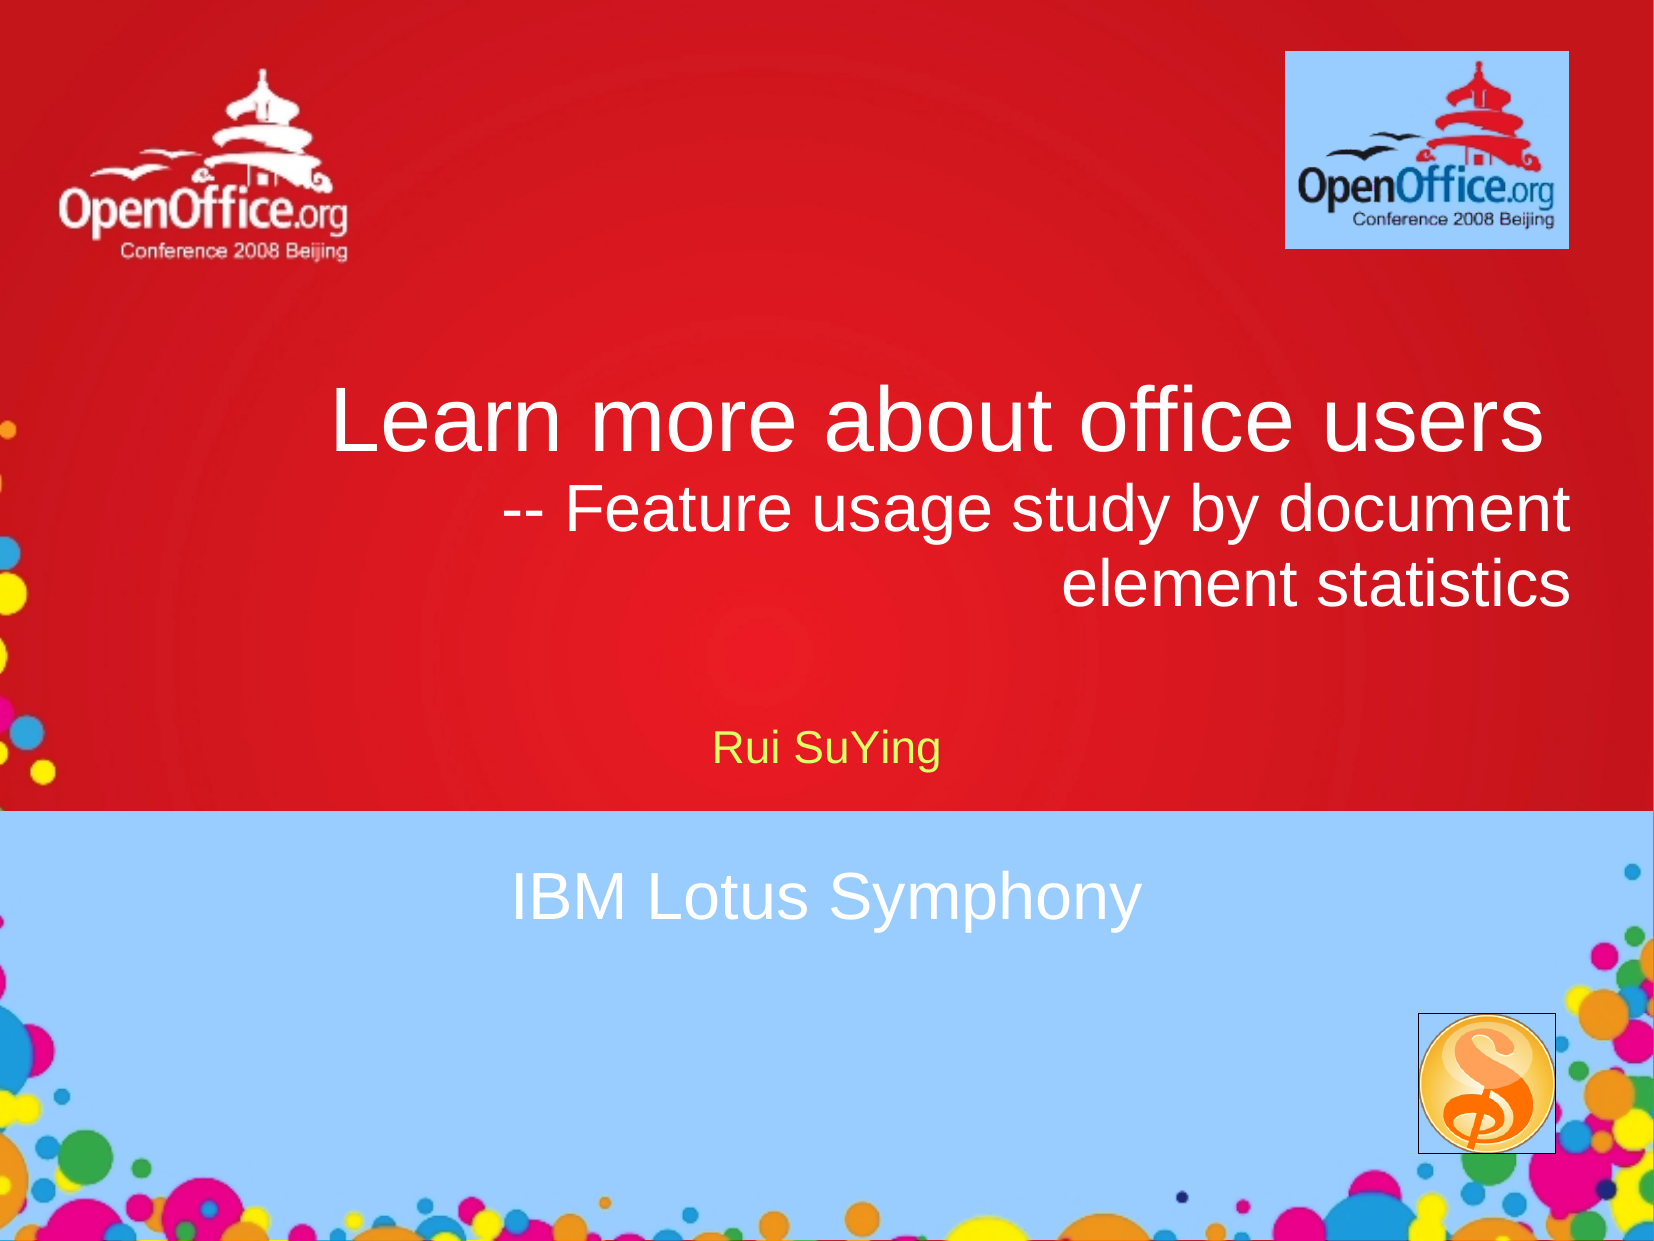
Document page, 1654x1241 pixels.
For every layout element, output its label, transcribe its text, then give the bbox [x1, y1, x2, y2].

title Learn more about office users -- Feature usage study by document element statistics [84, 366, 1573, 623]
picture [0, 0, 1654, 1241]
subtitle Rui SuYing IBM Lotus Symphony [82, 535, 1571, 1094]
